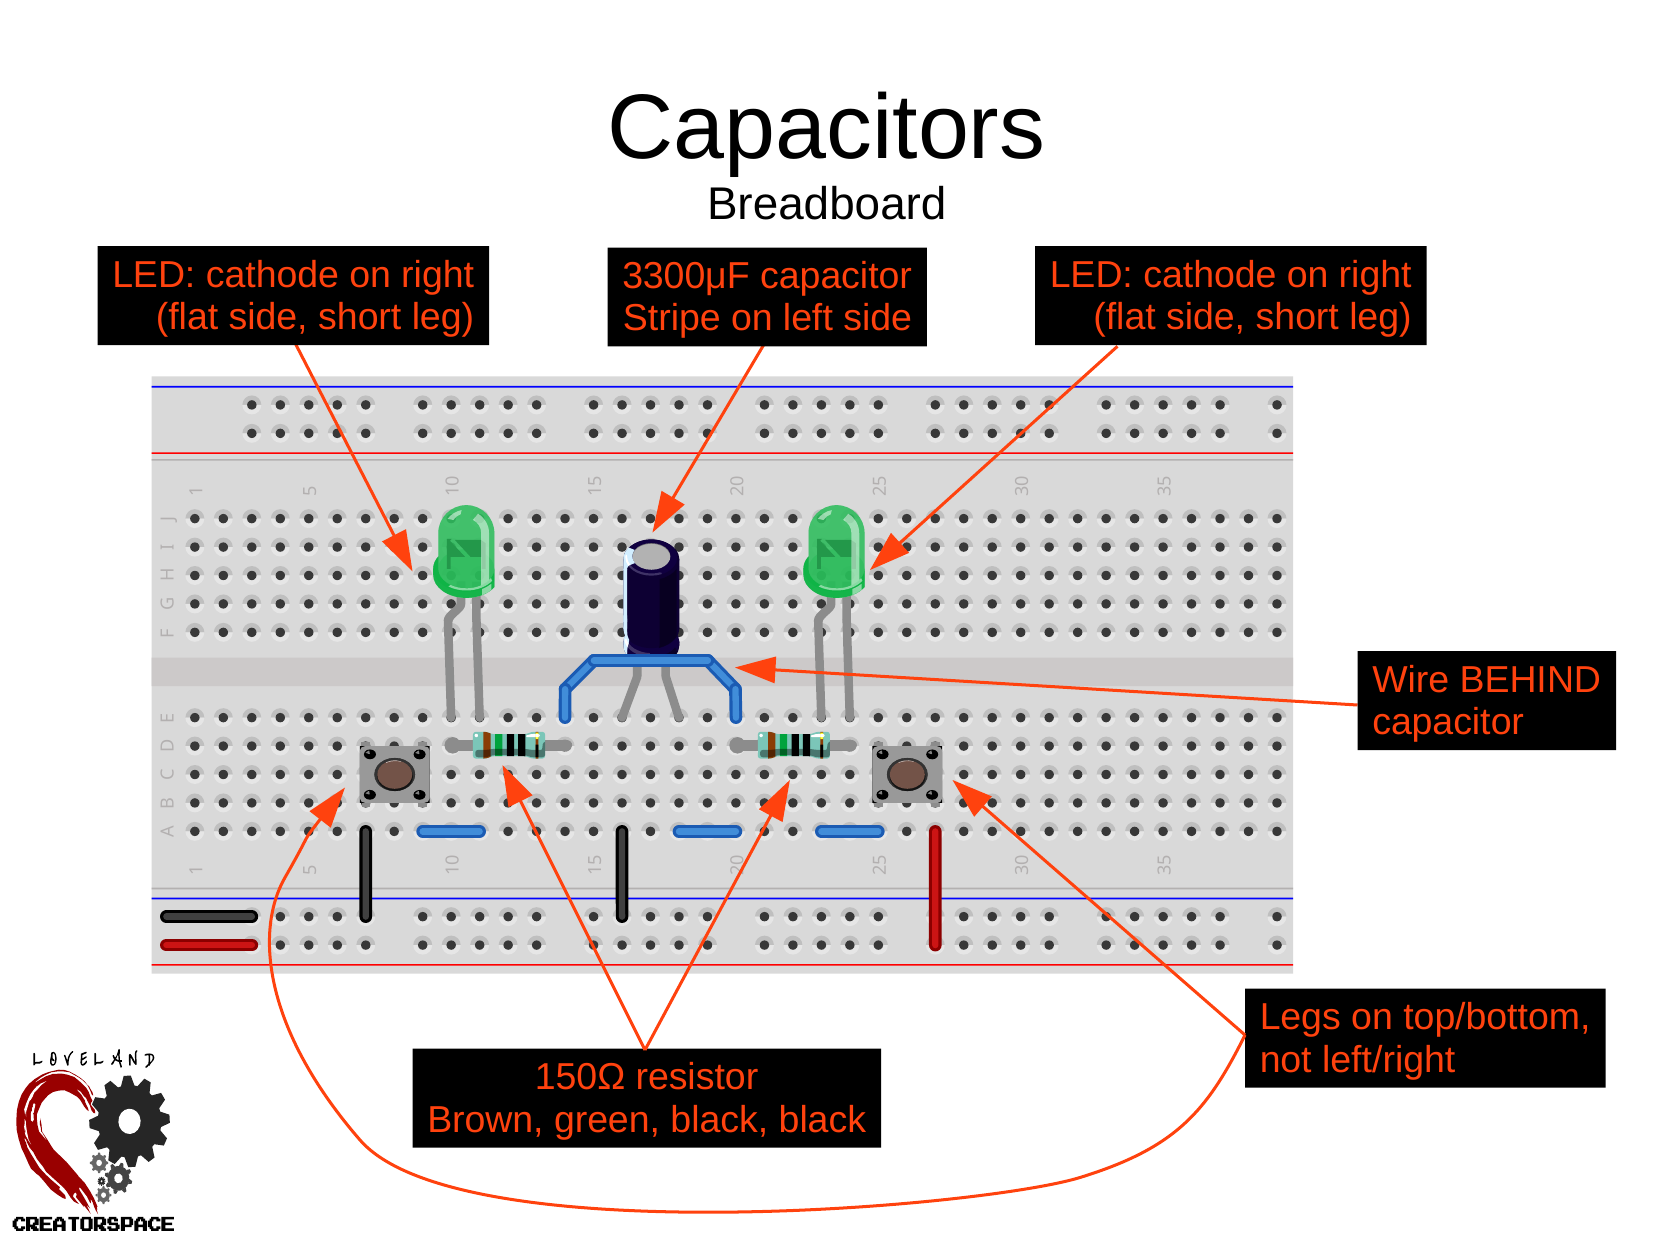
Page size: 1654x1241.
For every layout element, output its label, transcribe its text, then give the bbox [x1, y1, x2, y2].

text_box Wire BEHIND capacitor [1357, 651, 1617, 751]
text_box LED: cathode on right (flat side, short leg) [97, 246, 490, 346]
text_box 3300μF capacitor Stripe on left side [607, 247, 927, 347]
title Capacitors Breadboard [82, 49, 1571, 257]
picture [150, 375, 1294, 976]
text_box LED: cathode on right (flat side, short leg) [1035, 246, 1427, 346]
text_box 150Ω resistor Brown, green, black, black [412, 1048, 882, 1148]
text_box Legs on top/bottom, not left/right [1245, 988, 1606, 1088]
